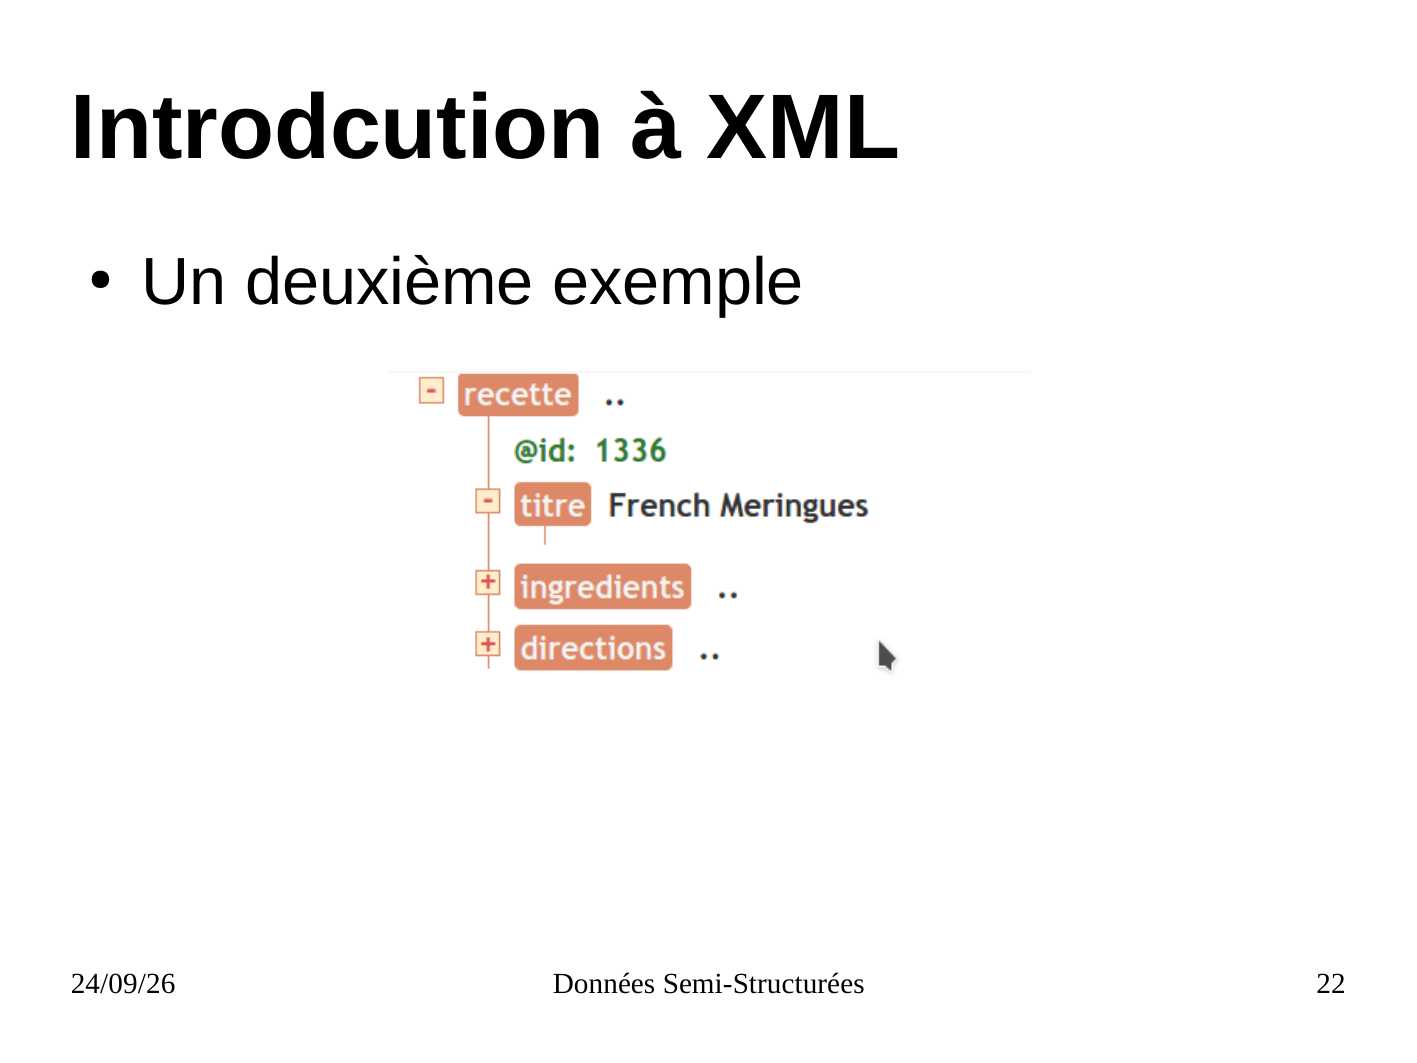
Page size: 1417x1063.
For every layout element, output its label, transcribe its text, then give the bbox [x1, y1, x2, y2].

picture [388, 371, 1031, 691]
list Un deuxième exemple [70, 244, 1346, 925]
title Introdcution à XML [70, 42, 1346, 212]
